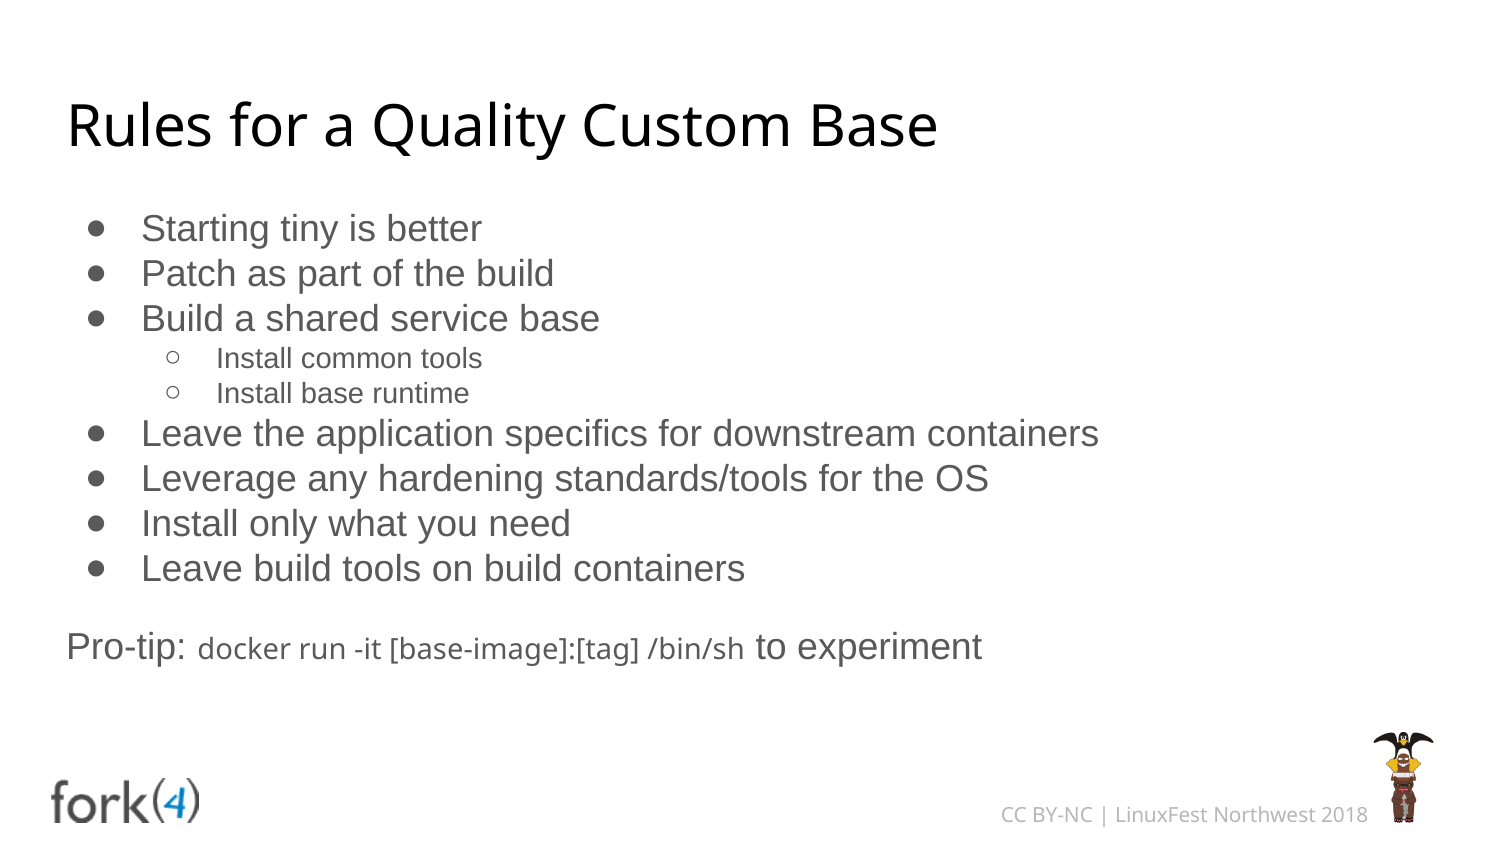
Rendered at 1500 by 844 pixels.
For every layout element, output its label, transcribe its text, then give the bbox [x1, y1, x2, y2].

list Starting tiny is better Patch as part of the build Build a shared service base Install common tools Install base runtime Leave the application specifics for downstream containers Leverage any hardening standards/tools for the OS Install only what you need Leave build tools on build containers Pro-tip: docker run -it [base-image]:[tag] /bin/sh to experiment [51, 189, 1449, 750]
title Rules for a Quality Custom Base [51, 72, 1449, 167]
picture [51, 778, 199, 823]
picture [1358, 750, 1449, 823]
